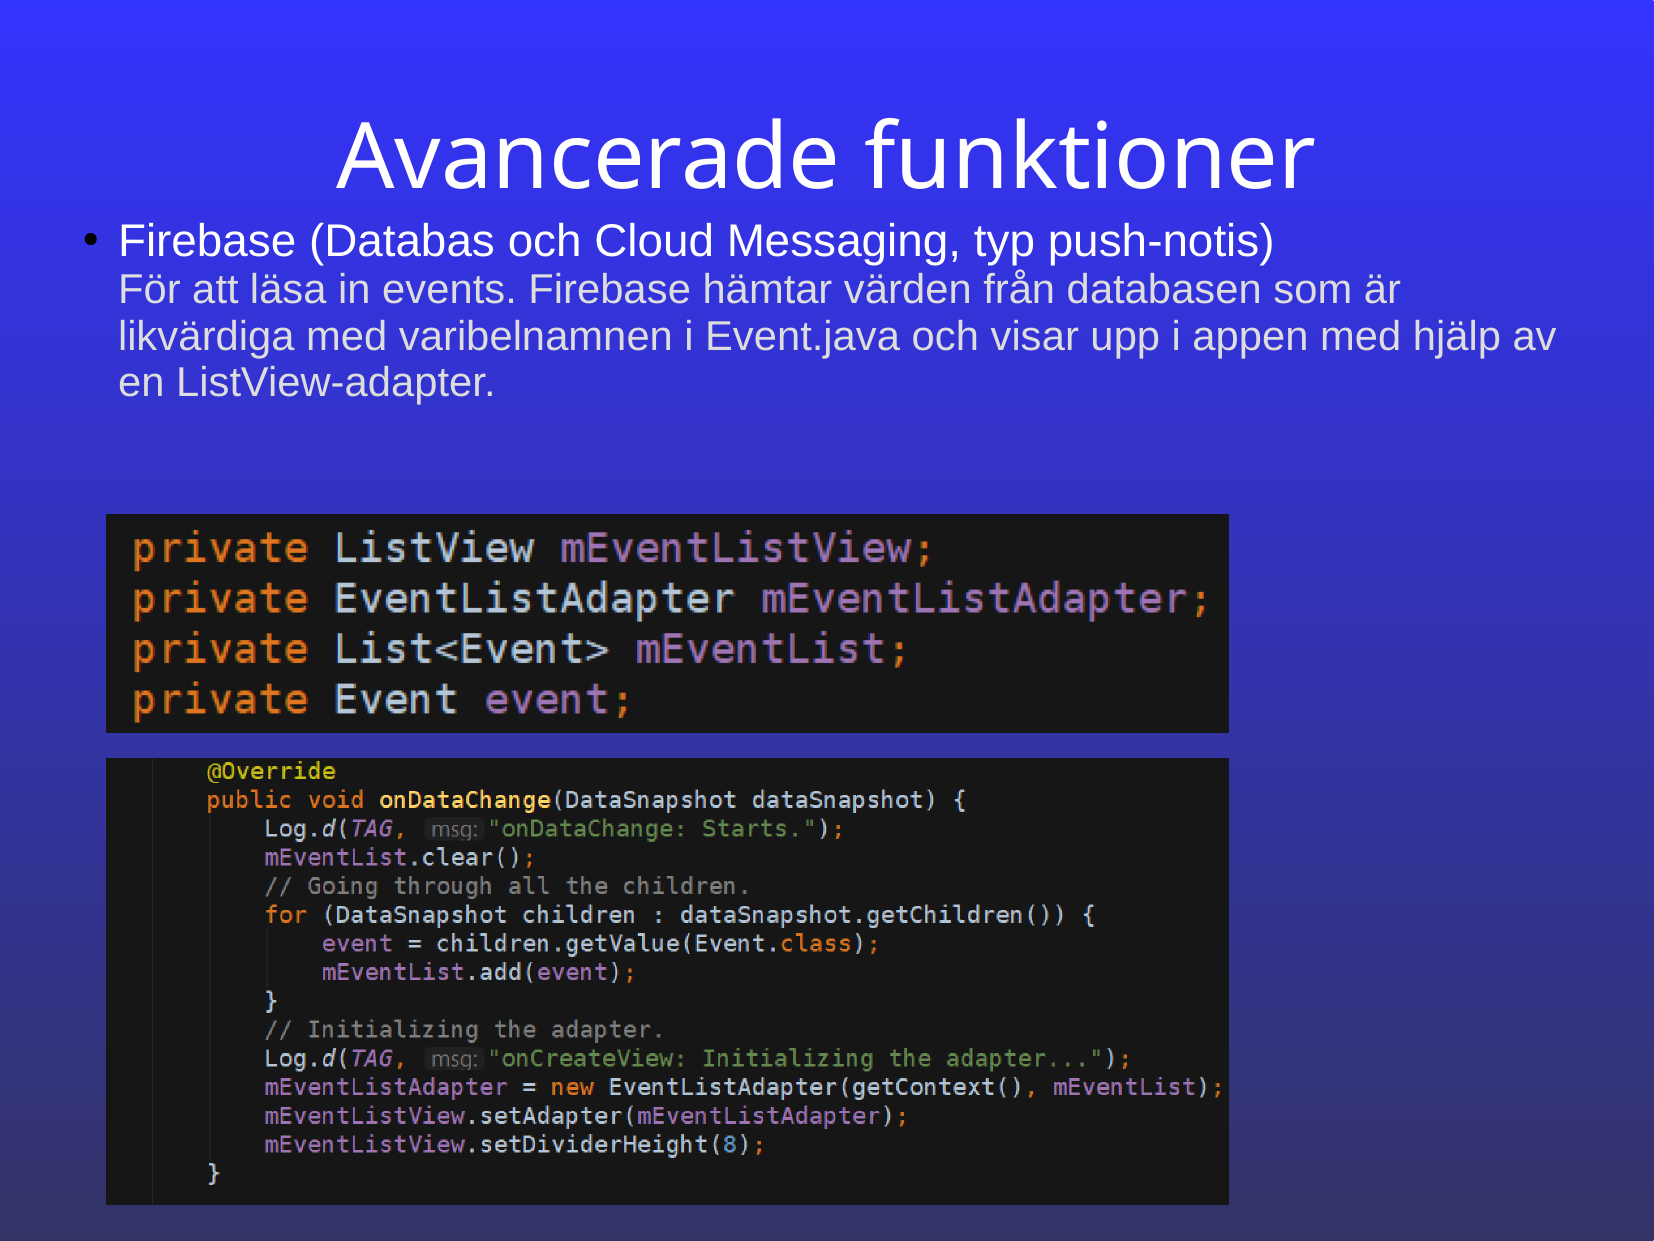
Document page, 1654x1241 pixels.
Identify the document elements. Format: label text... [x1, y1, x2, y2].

subtitle Firebase (Databas och Cloud Messaging, typ push-notis) För att läsa in events. Firebase hämtar värden från databasen som är likvärdiga med varibelnamnen i Event.java och visar upp i appen med hjälp av en ListView-adapter. [82, 267, 1571, 1132]
title Avancerade funktioner [82, 49, 1571, 257]
picture [106, 514, 1229, 733]
picture [106, 758, 1229, 1205]
